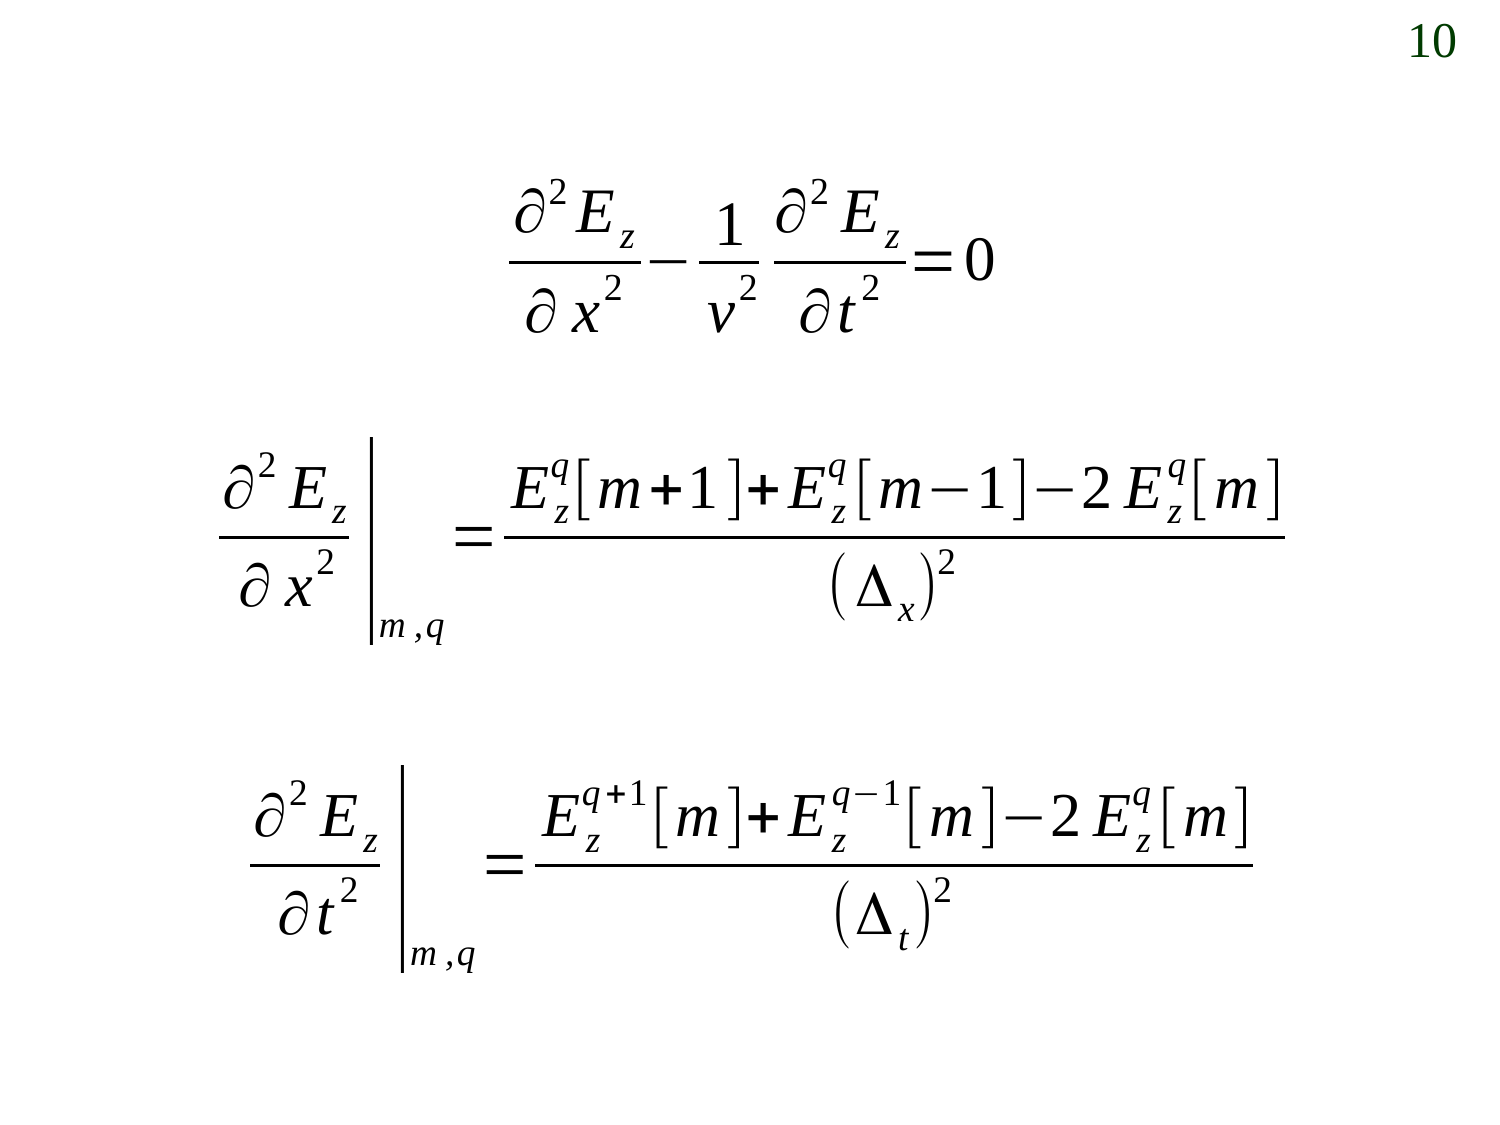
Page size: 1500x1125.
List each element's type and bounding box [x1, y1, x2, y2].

chart [199, 437, 1302, 645]
chart [230, 765, 1270, 973]
chart [489, 169, 1011, 347]
